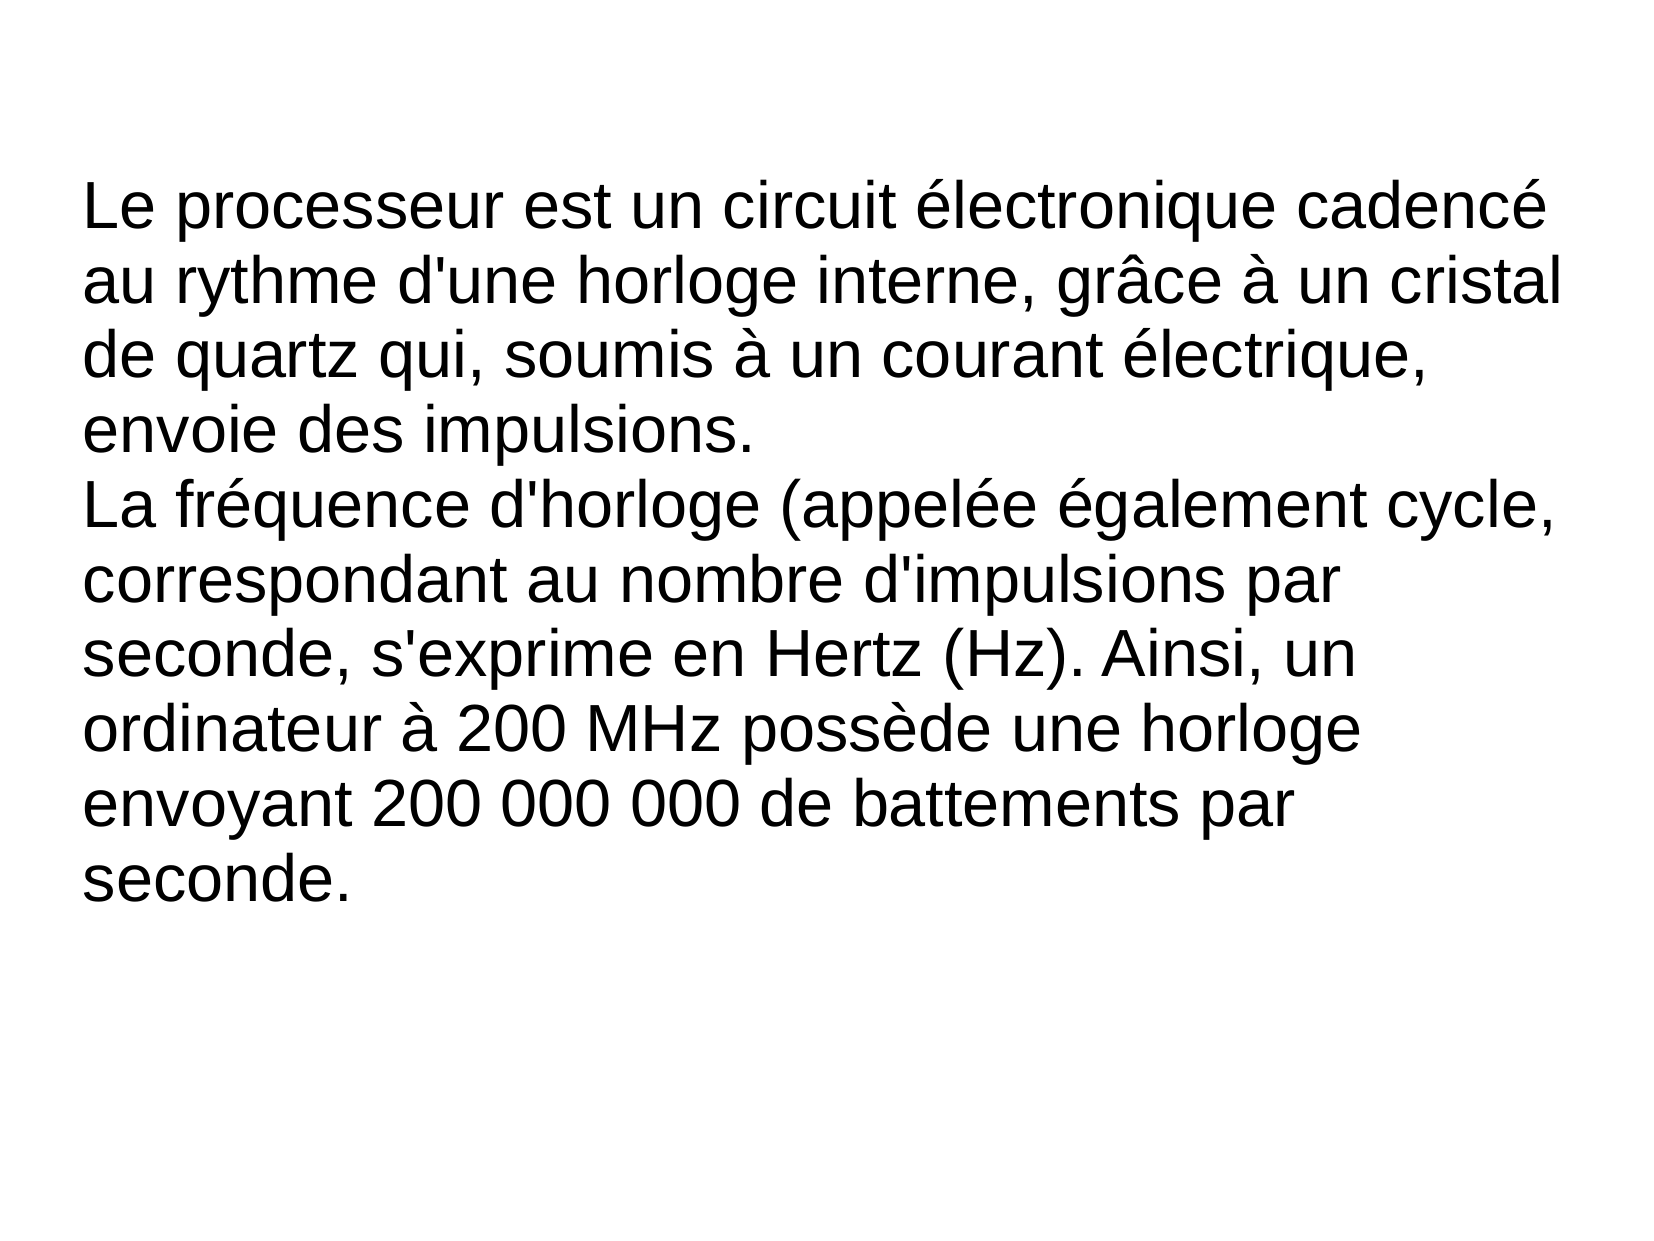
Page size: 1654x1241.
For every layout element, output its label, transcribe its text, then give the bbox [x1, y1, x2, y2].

subtitle Le processeur est un circuit électronique cadencé au rythme d'une horloge interne, grâce à un cristal de quartz qui, soumis à un courant électrique, envoie des impulsions. La fréquence d'horloge (appelée également cycle, correspondant au nombre d'impulsions par seconde, s'exprime en Hertz (Hz). Ainsi, un ordinateur à 200 MHz possède une horloge envoyant 200 000 000 de battements par seconde. [82, 49, 1571, 1109]
